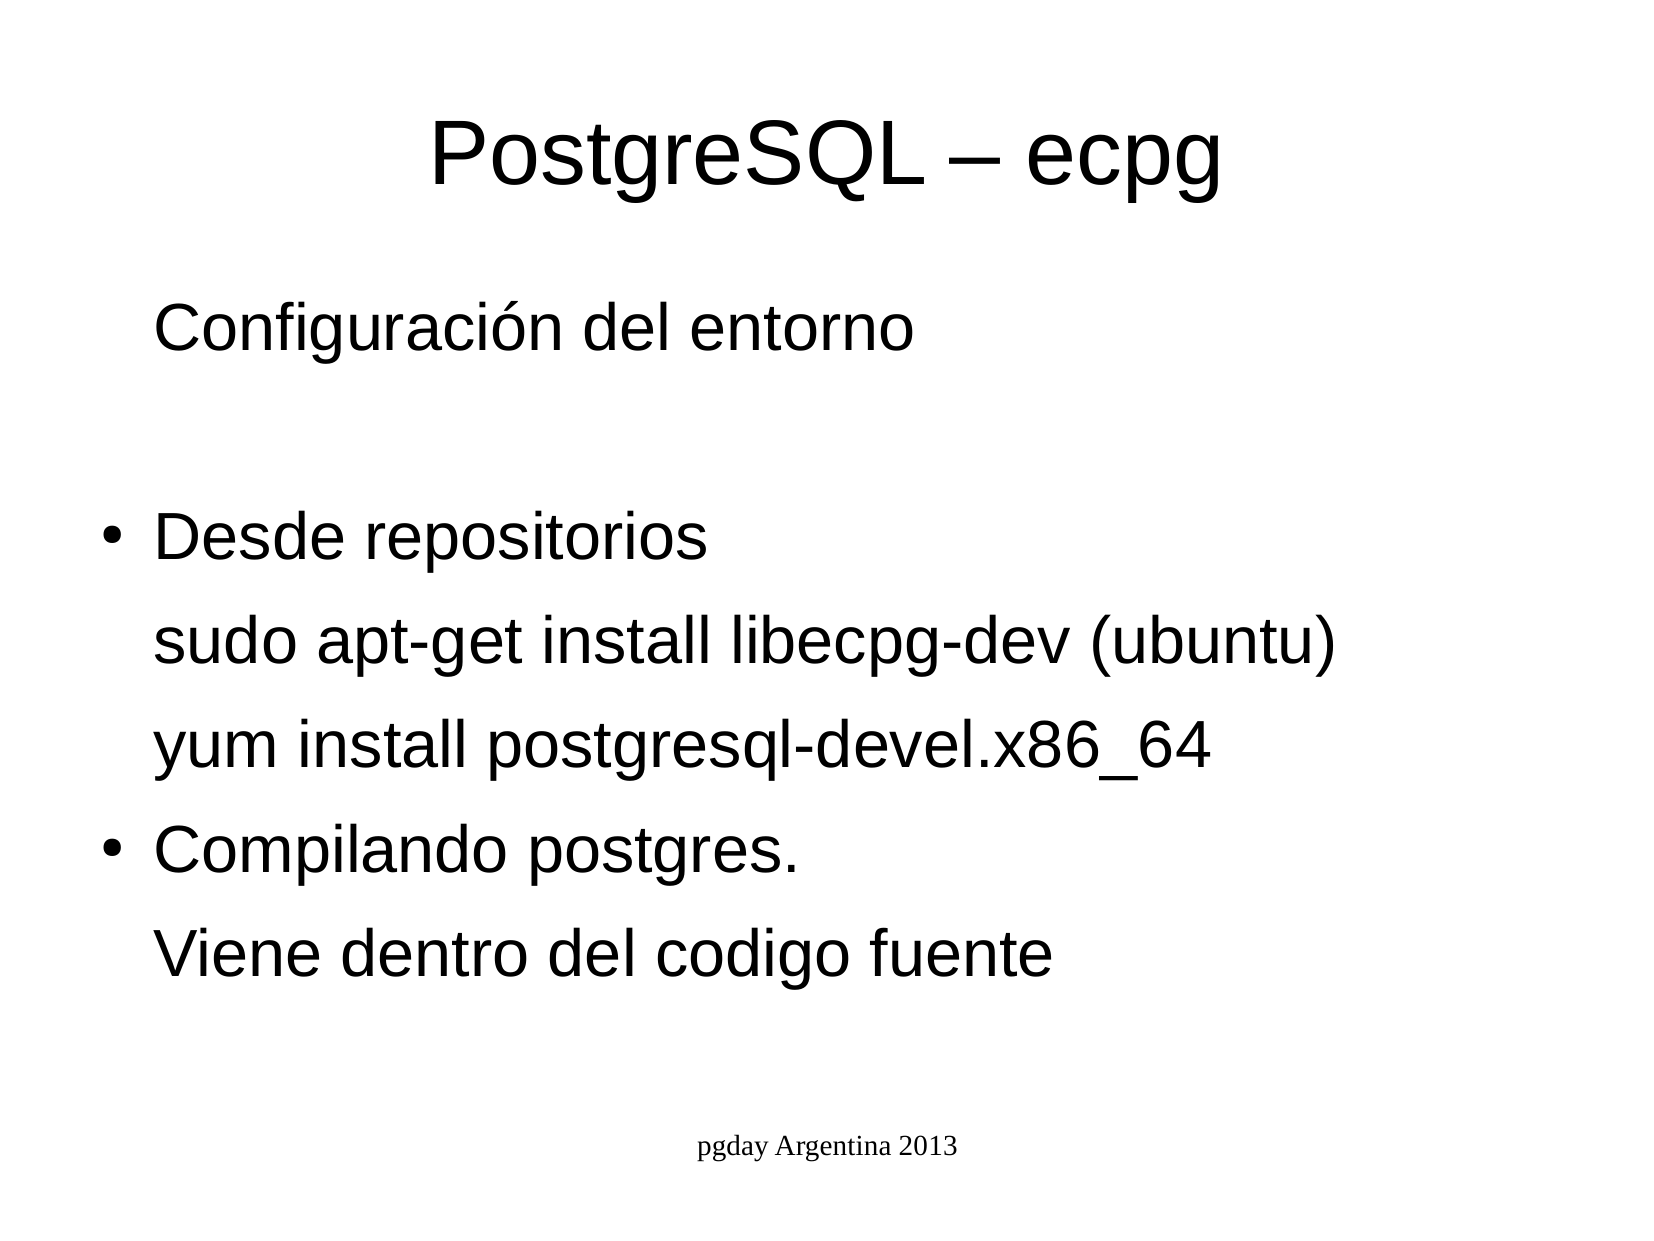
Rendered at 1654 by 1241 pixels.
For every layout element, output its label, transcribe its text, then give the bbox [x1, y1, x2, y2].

list Configuración del entorno Desde repositorios sudo apt-get install libecpg-dev (ubuntu) yum install postgresql-devel.x86_64 Compilando postgres. Viene dentro del codigo fuente [82, 290, 1538, 1010]
title PostgreSQL – ecpg [82, 49, 1571, 257]
